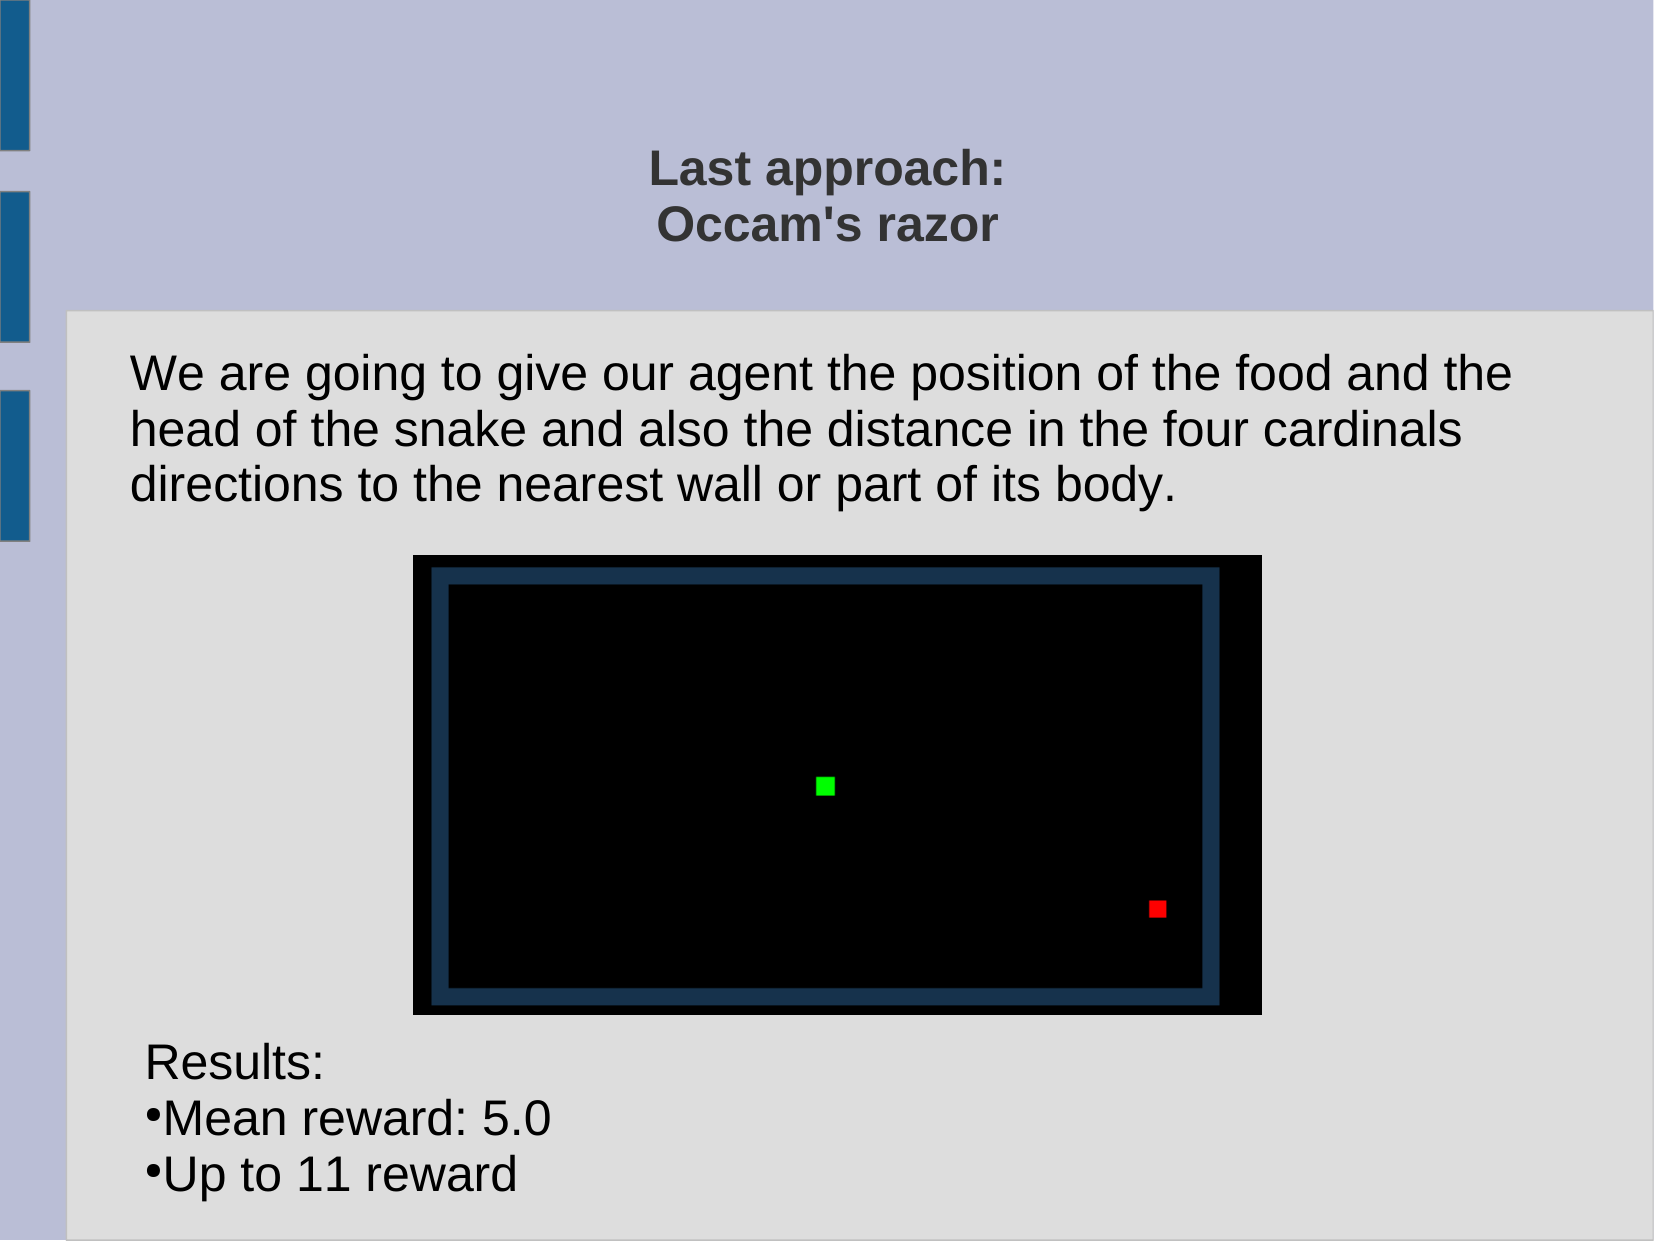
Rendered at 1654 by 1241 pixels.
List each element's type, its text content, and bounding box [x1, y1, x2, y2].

title Last approach: Occam's razor [121, 91, 1534, 299]
picture [413, 555, 1262, 1015]
text_box Results: Mean reward: 5.0 Up to 11 reward [129, 1027, 1052, 1210]
text_box We are going to give our agent the position of the food and the head of the snake and also the distance in the four cardinals directions to the nearest wall or part of its body. [129, 342, 1536, 510]
